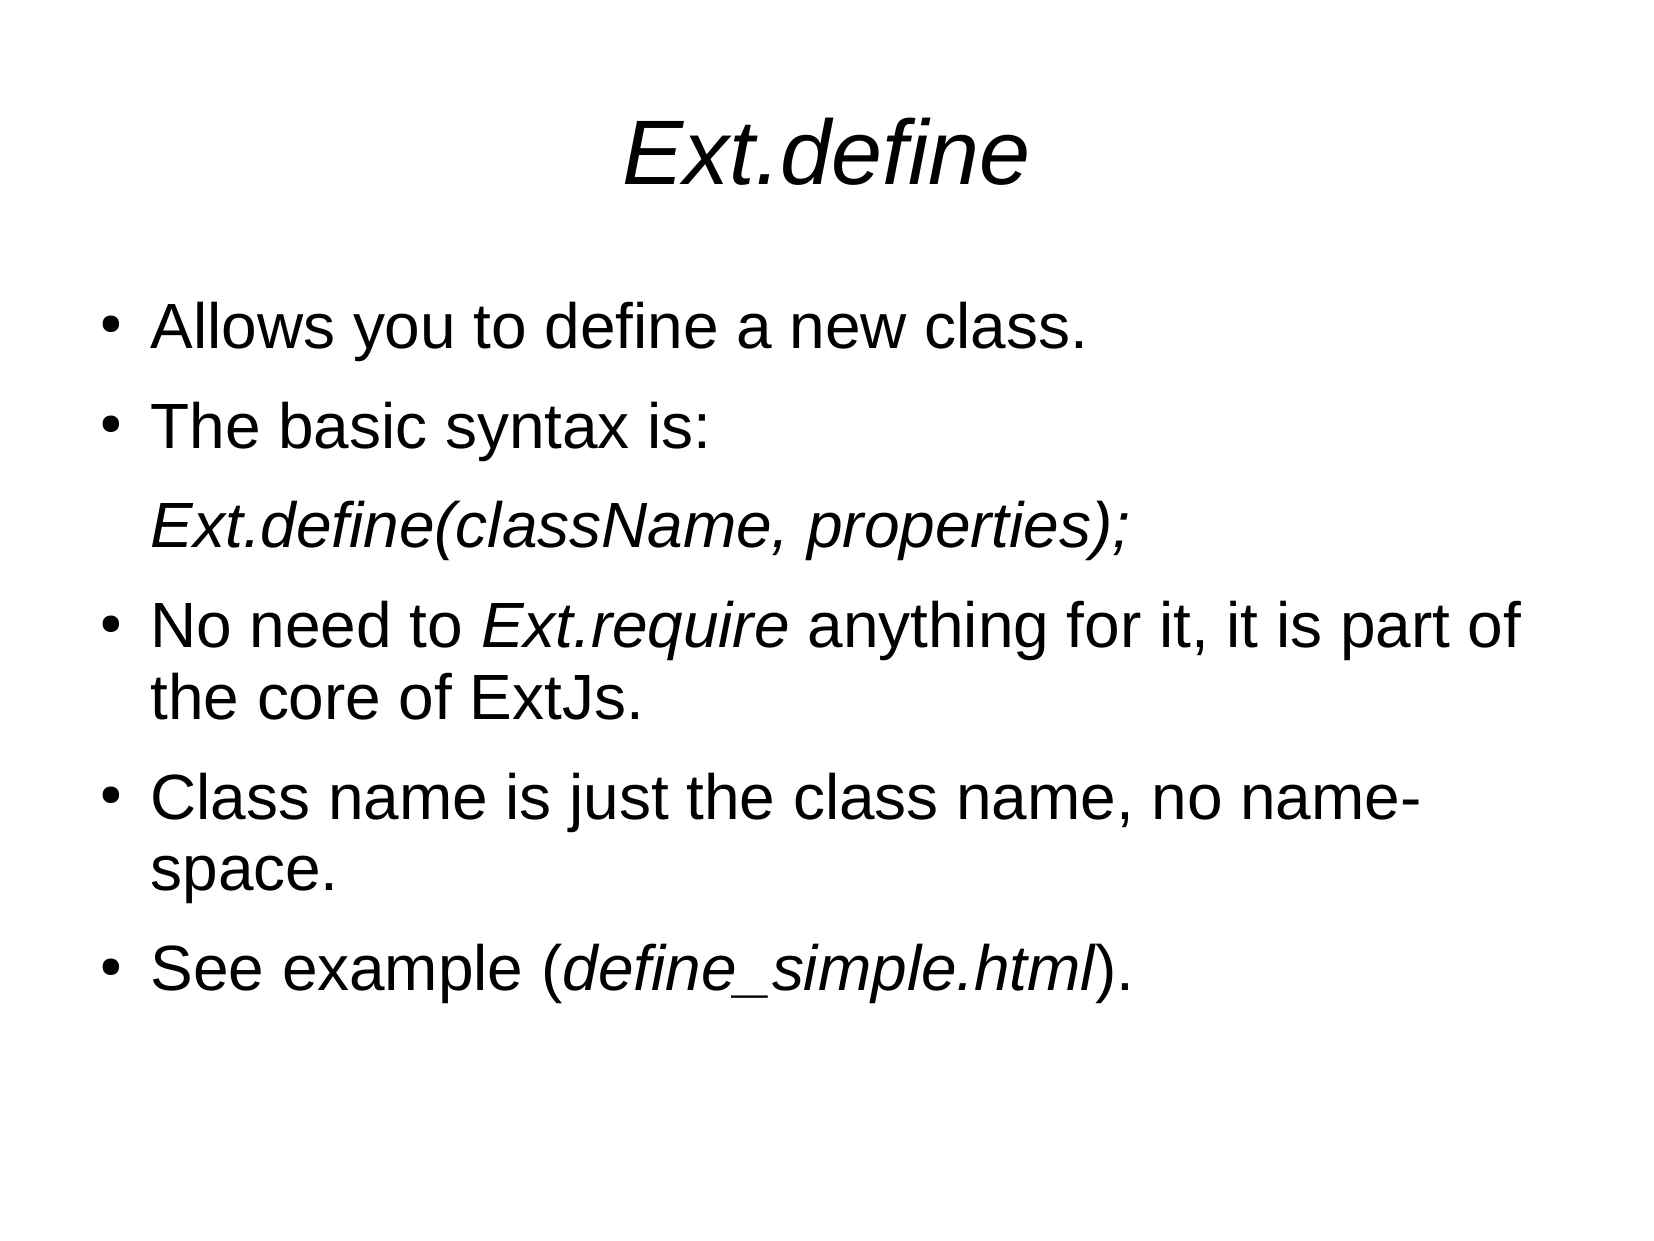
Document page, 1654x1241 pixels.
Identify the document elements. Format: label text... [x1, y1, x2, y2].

title Ext.define [82, 49, 1571, 257]
list Allows you to define a new class. The basic syntax is: Ext.define(className, properties); No need to Ext.require anything for it, it is part of the core of ExtJs. Class name is just the class name, no name-space. See example (define_simple.html). [82, 290, 1538, 1010]
